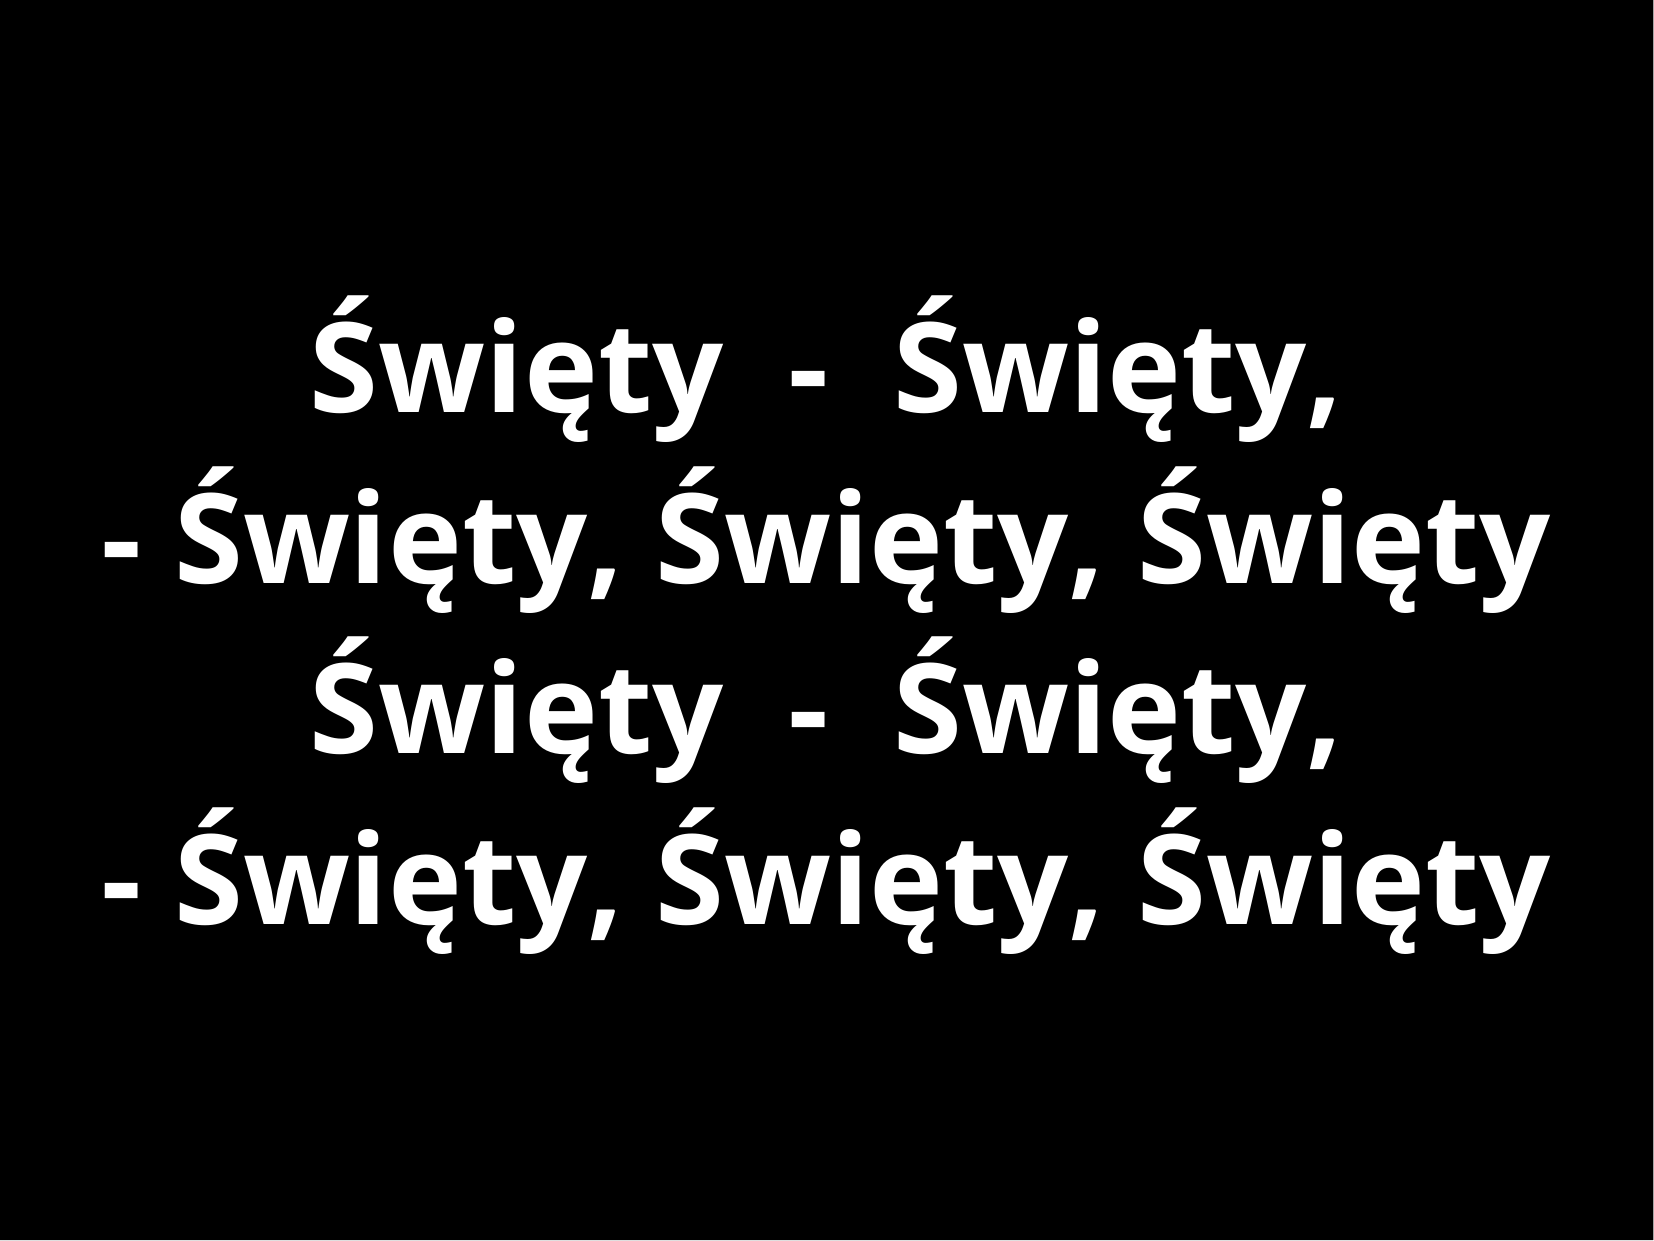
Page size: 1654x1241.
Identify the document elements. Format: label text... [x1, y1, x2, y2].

title Święty - Święty, - Święty, Święty, Święty Święty - Święty, - Święty, Święty, Święty [0, 0, 1654, 1241]
